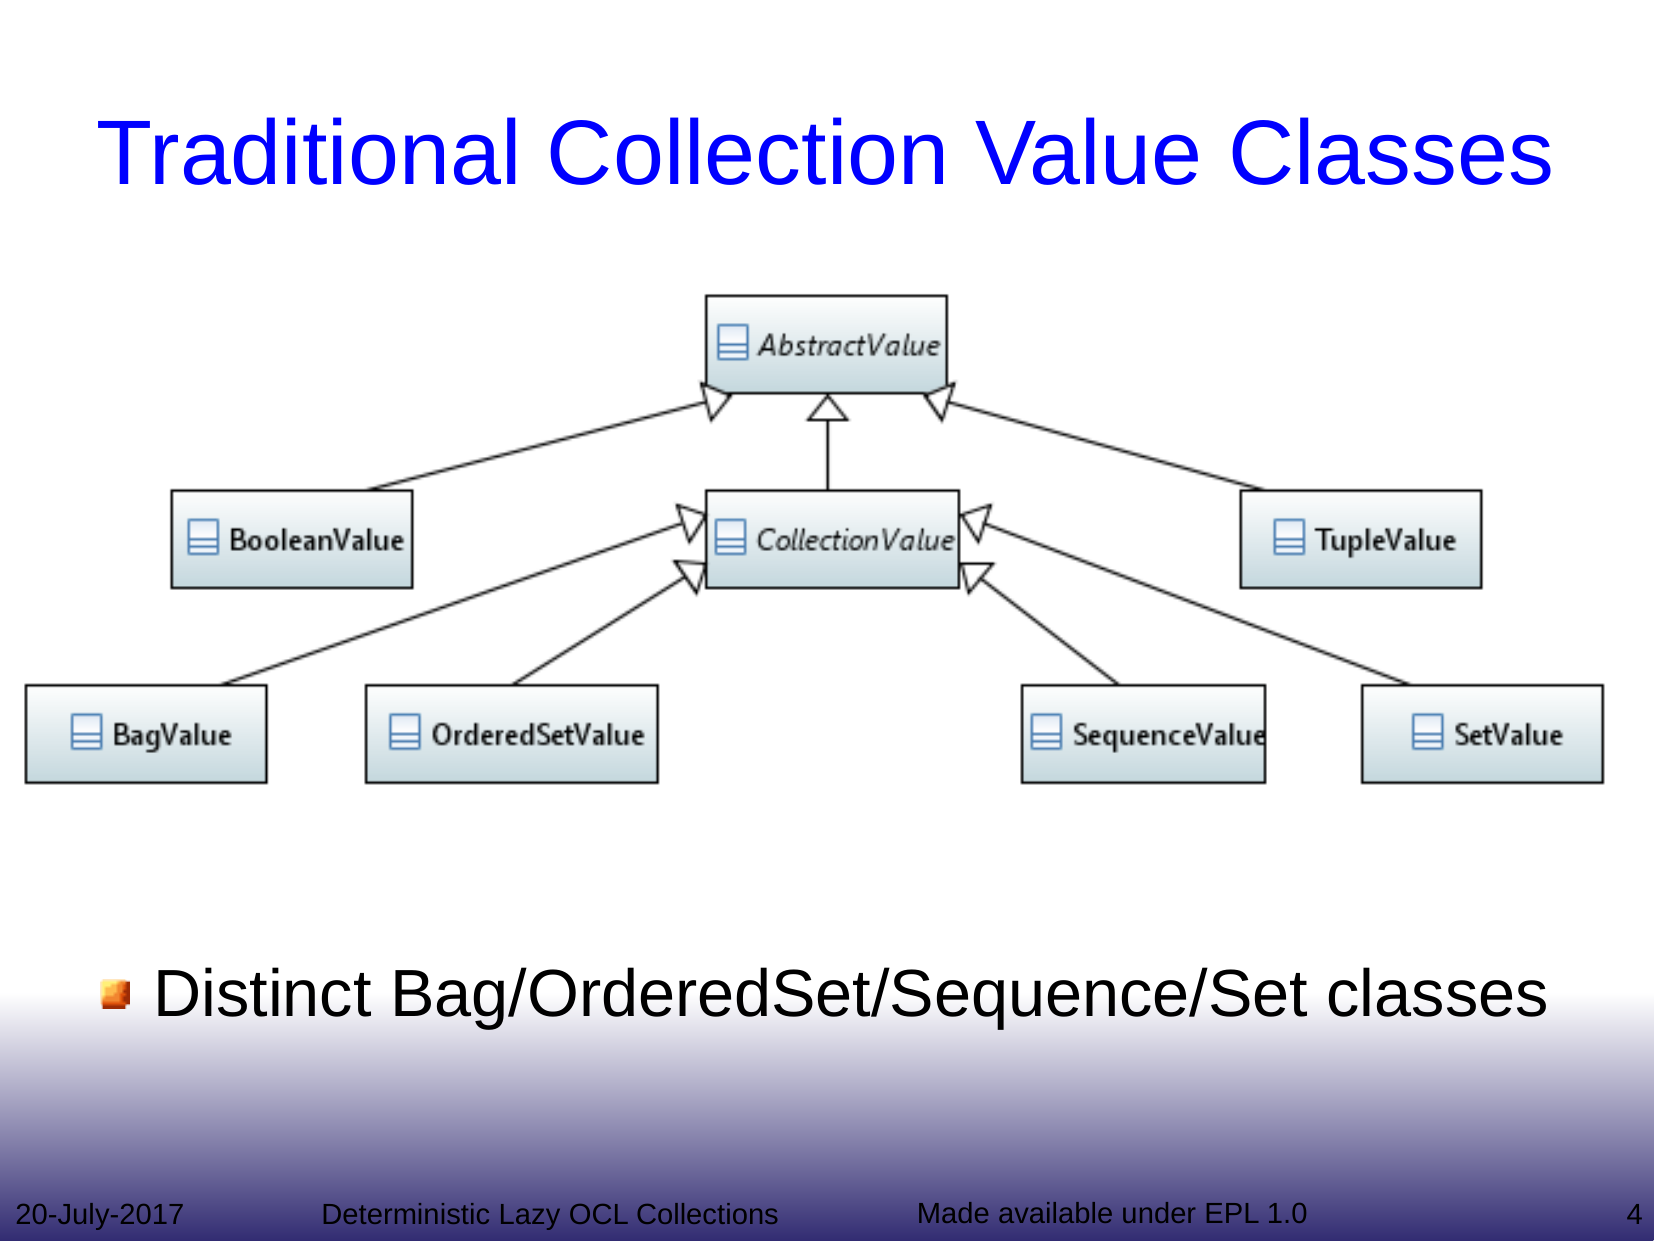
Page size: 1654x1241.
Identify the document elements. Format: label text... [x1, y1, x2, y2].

picture [0, 271, 1629, 809]
title Traditional Collection Value Classes [82, 49, 1571, 257]
list Distinct Bag/OrderedSet/Sequence/Set classes [82, 956, 1556, 1241]
